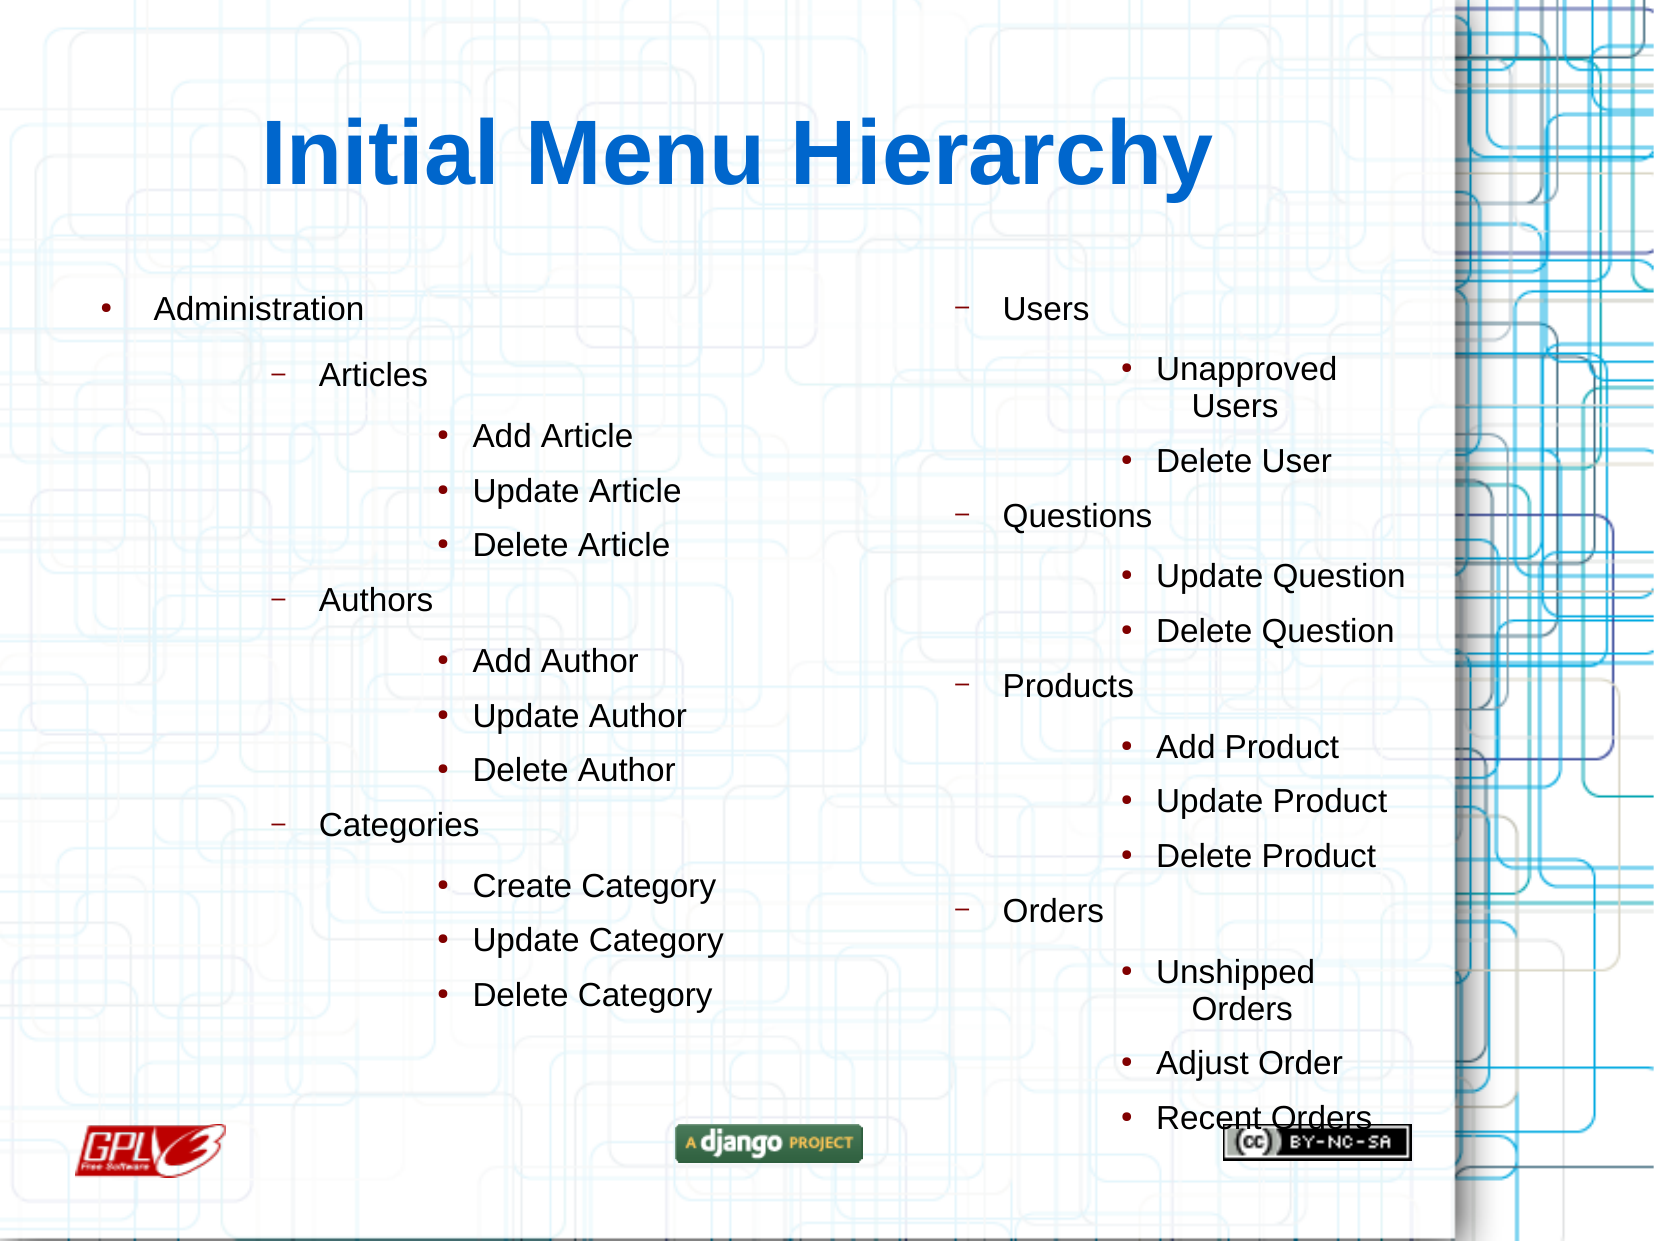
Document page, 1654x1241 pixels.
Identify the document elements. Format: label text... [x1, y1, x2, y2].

picture [0, 0, 1654, 1241]
list Users Unapproved Users Delete User Questions Update Question Delete Question Products Add Product Update Product Delete Product Orders Unshipped Orders Adjust Order Recent Orders [766, 290, 1418, 1137]
title Initial Menu Hierarchy [59, 56, 1418, 250]
list Administration Articles Add Article Update Article Delete Article Authors Add Author Update Author Delete Author Categories Create Category Update Category Delete Category [82, 290, 734, 1094]
